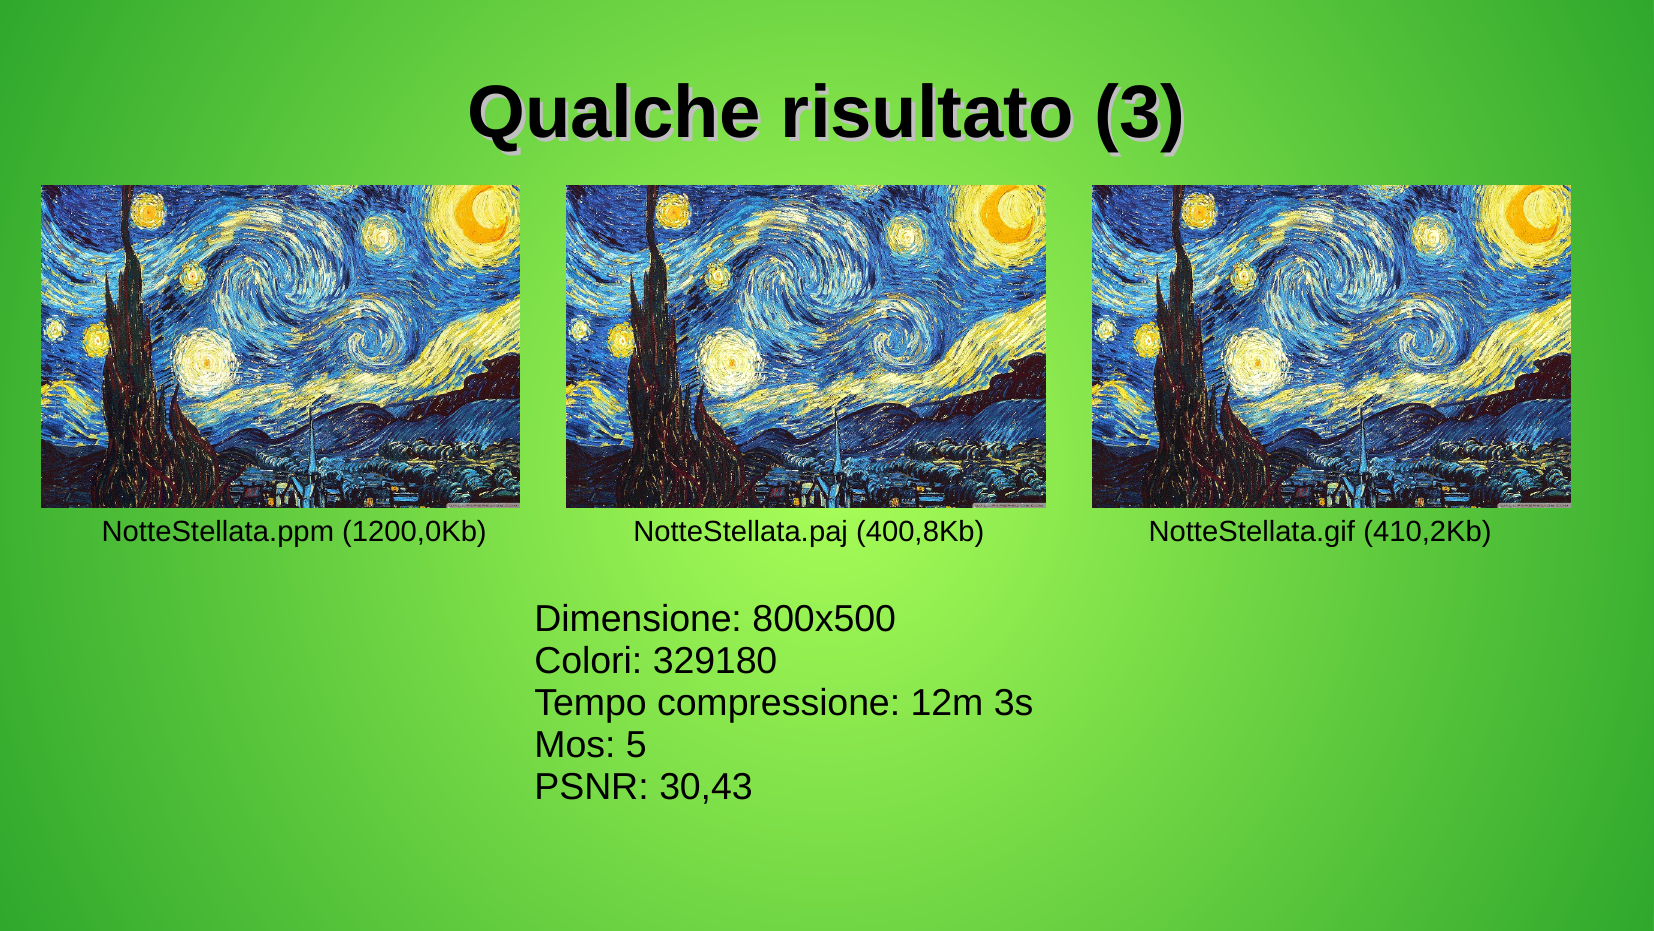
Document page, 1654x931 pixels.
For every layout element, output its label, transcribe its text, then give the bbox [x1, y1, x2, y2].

text_box NotteStellata.gif (410,2Kb) [1133, 507, 1548, 556]
picture [566, 185, 1046, 508]
title Qualche risultato (3) [82, 35, 1571, 189]
picture [41, 185, 520, 508]
text_box NotteStellata.ppm (1200,0Kb) [86, 507, 508, 556]
text_box Dimensione: 800x500 Colori: 329180 Tempo compressione: 12m 3s Mos: 5 PSNR: 30,43 [519, 590, 1087, 815]
picture [1092, 185, 1571, 508]
text_box NotteStellata.paj (400,8Kb) [618, 507, 1004, 556]
